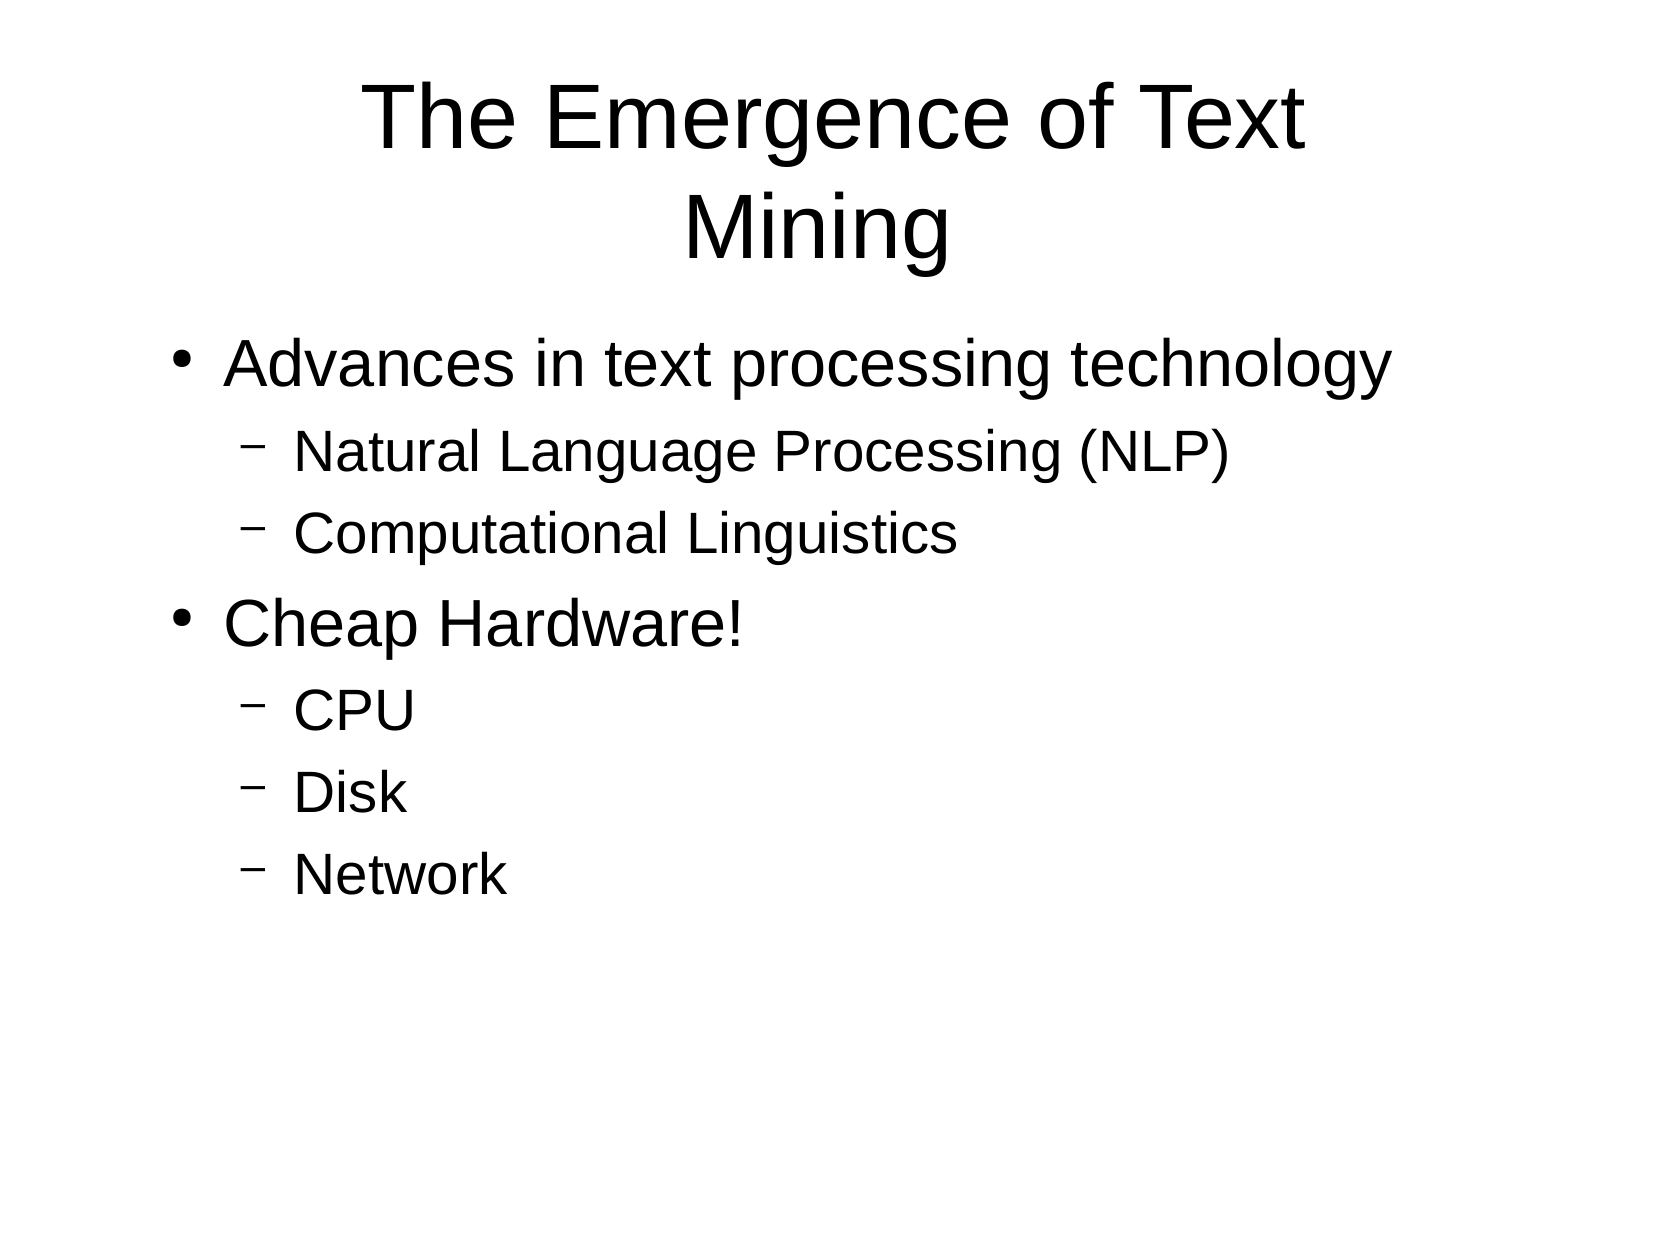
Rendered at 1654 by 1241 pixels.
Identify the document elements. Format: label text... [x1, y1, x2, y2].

title The Emergence of Text Mining [180, 49, 1456, 286]
list Advances in text processing technology Natural Language Processing (NLP) Computational Linguistics Cheap Hardware! CPU Disk Network [137, 312, 1463, 1126]
